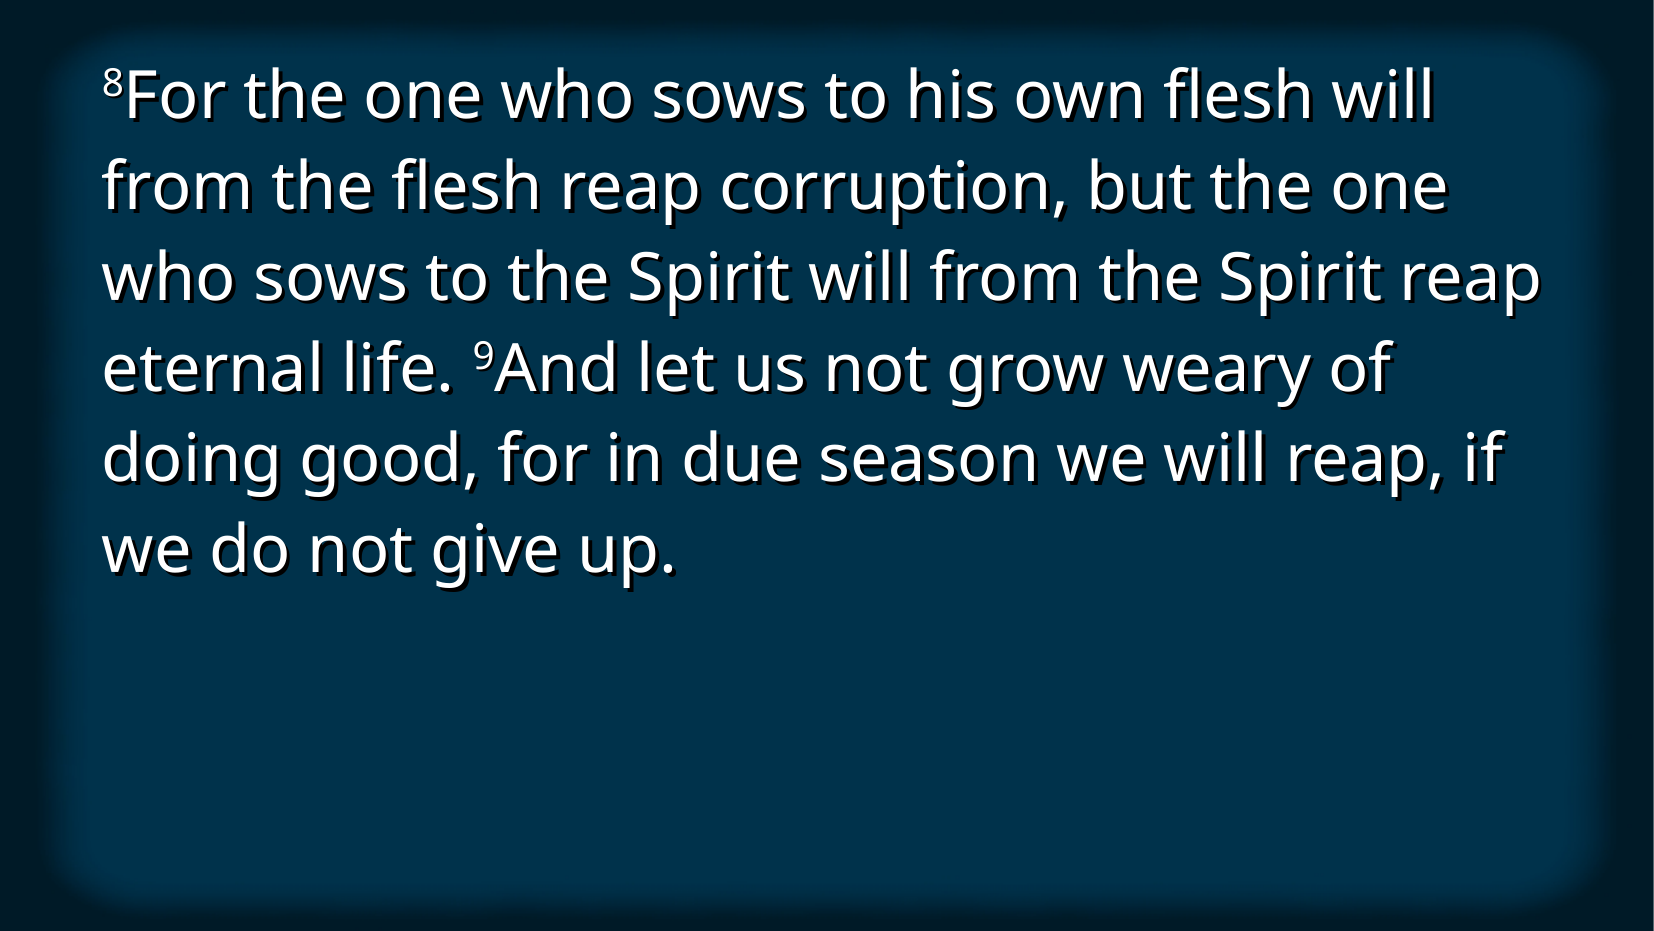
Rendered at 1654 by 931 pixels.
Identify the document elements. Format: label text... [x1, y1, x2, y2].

picture [0, 0, 1654, 931]
text_box 8For the one who sows to his own flesh will from the flesh reap corruption, but the one who sows to the Spirit will from the Spirit reap eternal life. 9And let us not grow weary of doing good, for in due season we will reap, if we do not give up. [87, 39, 1576, 526]
